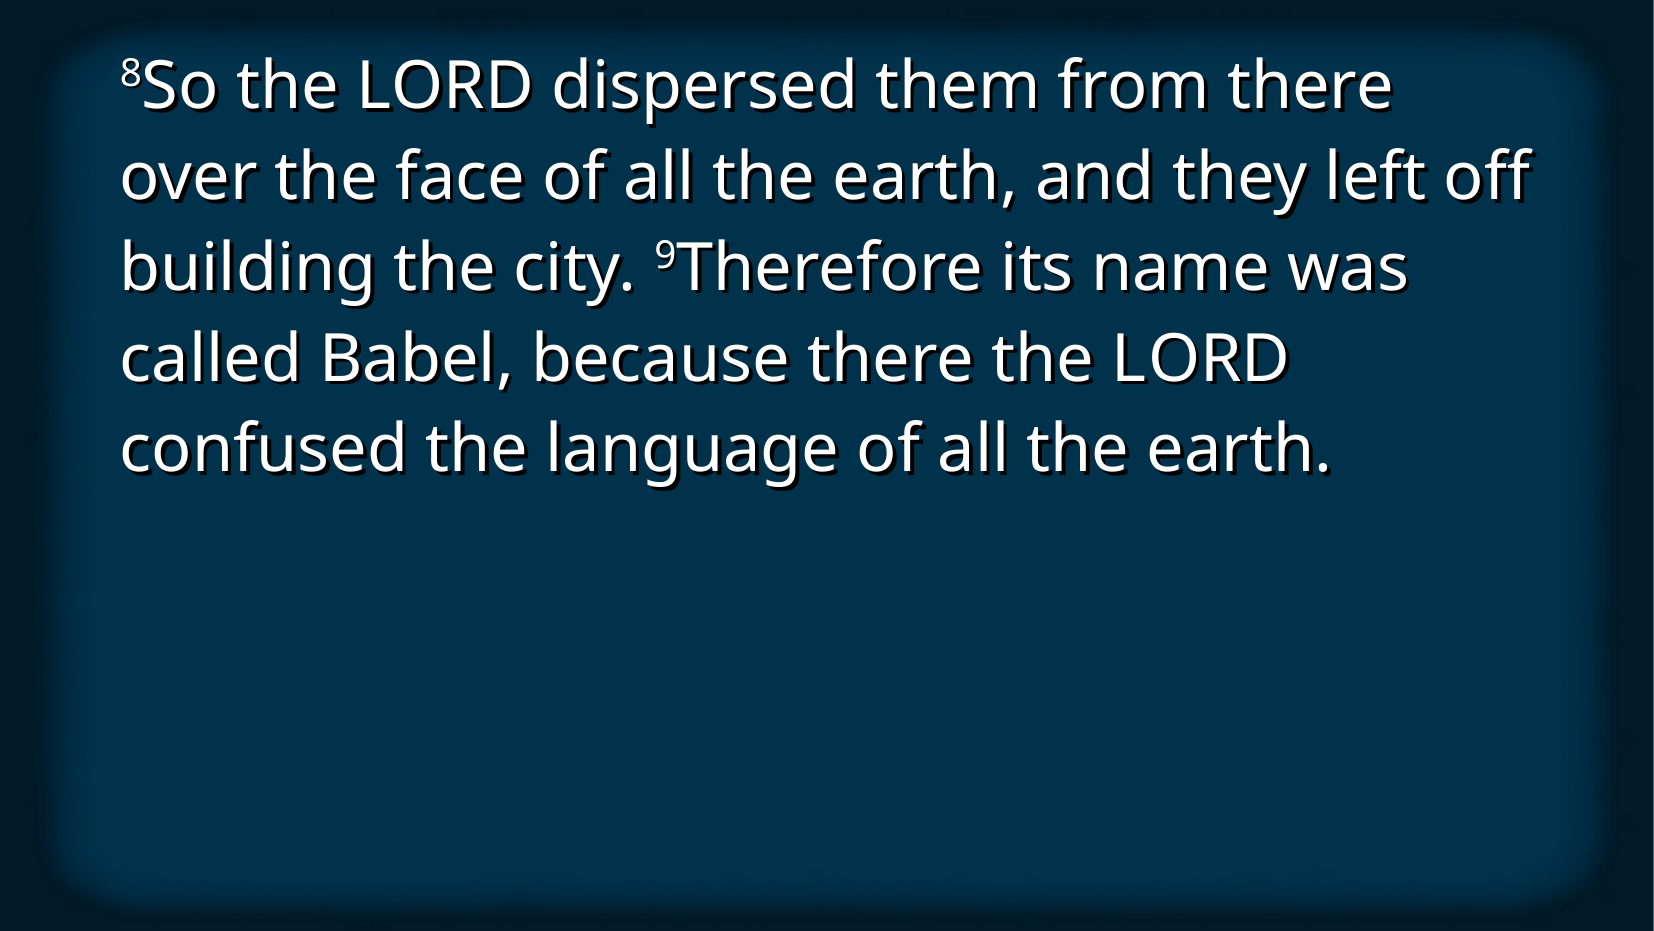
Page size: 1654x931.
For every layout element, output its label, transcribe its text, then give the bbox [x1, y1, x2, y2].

picture [0, 0, 1654, 931]
text_box 8So the LORD dispersed them from there over the face of all the earth, and they left off building the city. 9Therefore its name was called Babel, because there the LORD confused the language of all the earth. [105, 30, 1561, 489]
